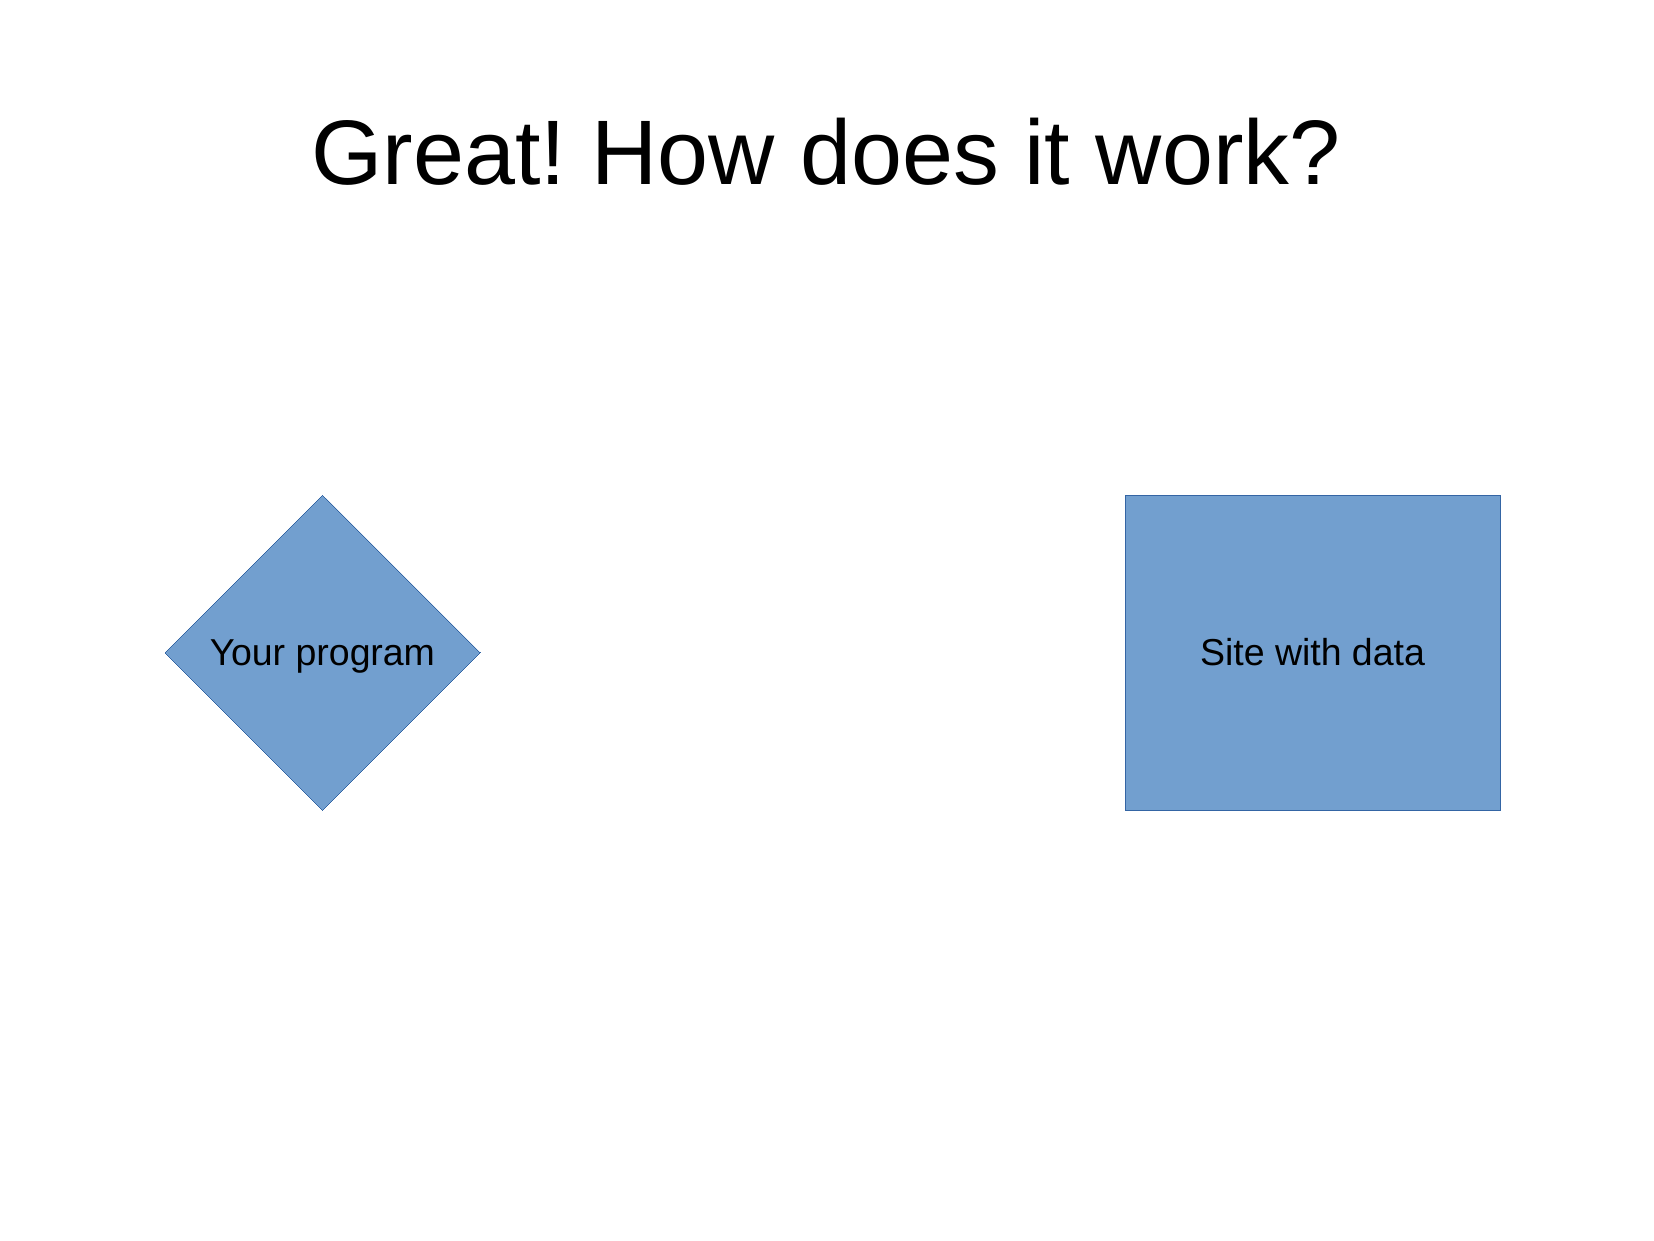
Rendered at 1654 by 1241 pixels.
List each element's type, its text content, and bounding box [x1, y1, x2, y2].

title Great! How does it work? [82, 49, 1571, 257]
text_box Your program [165, 495, 481, 811]
text_box Site with data [1125, 495, 1501, 811]
